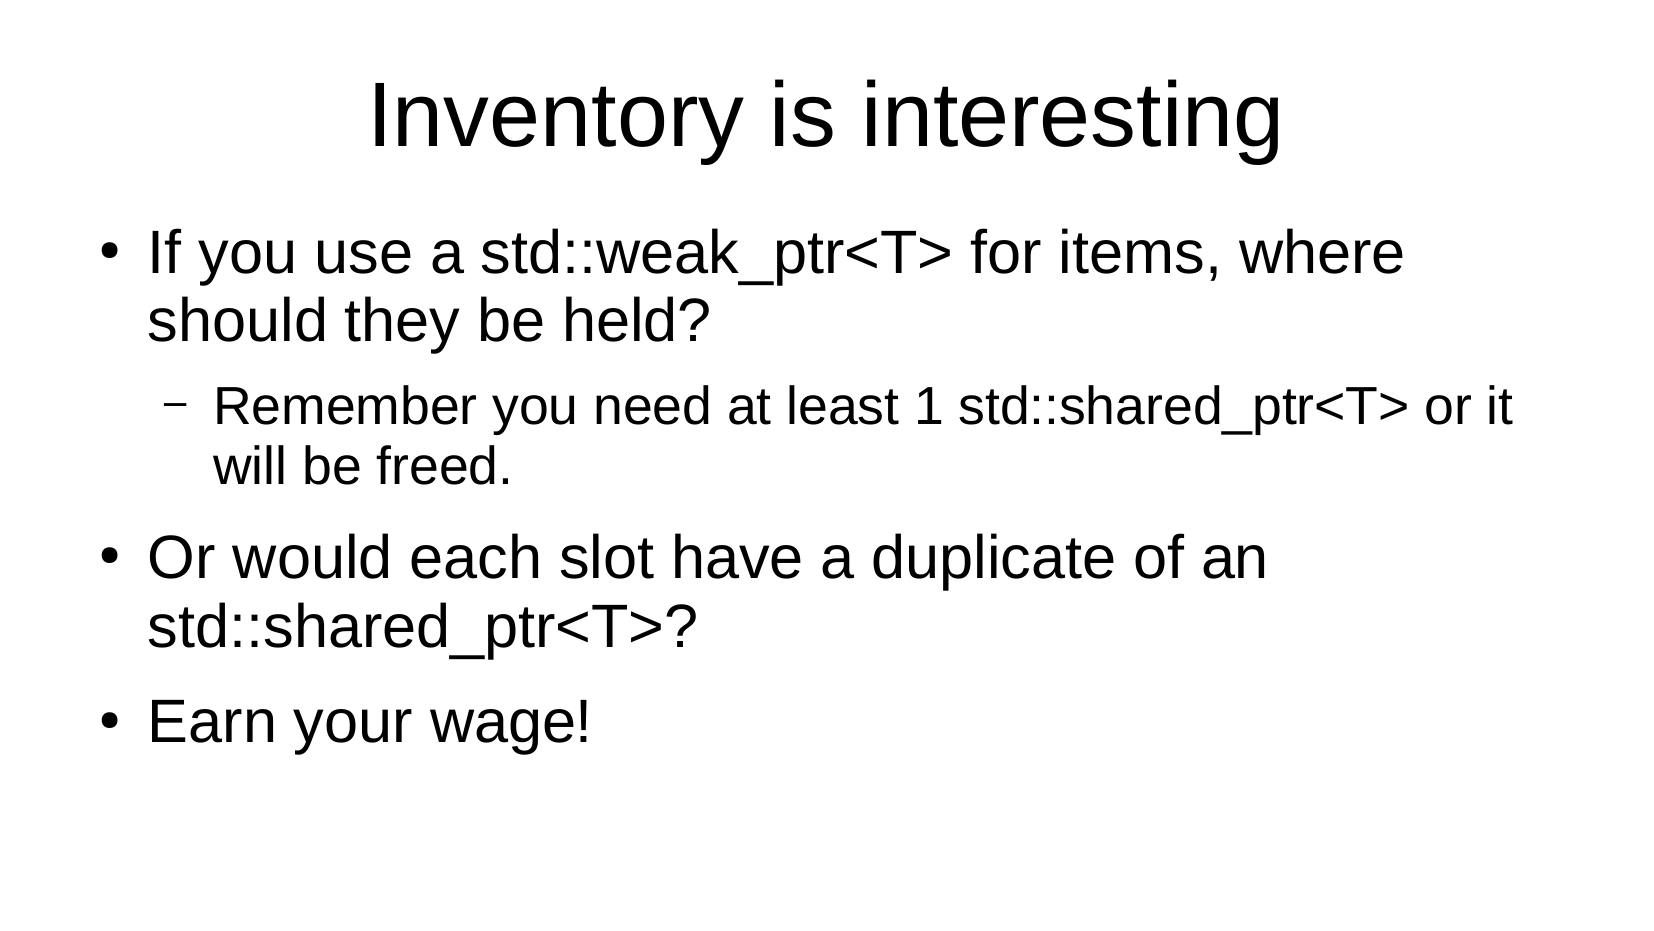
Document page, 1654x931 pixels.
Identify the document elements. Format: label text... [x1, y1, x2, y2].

title Inventory is interesting [82, 37, 1571, 193]
list If you use a std::weak_ptr<T> for items, where should they be held? Remember you need at least 1 std::shared_ptr<T> or it will be freed. Or would each slot have a duplicate of an std::shared_ptr<T>? Earn your wage! [82, 217, 1571, 758]
